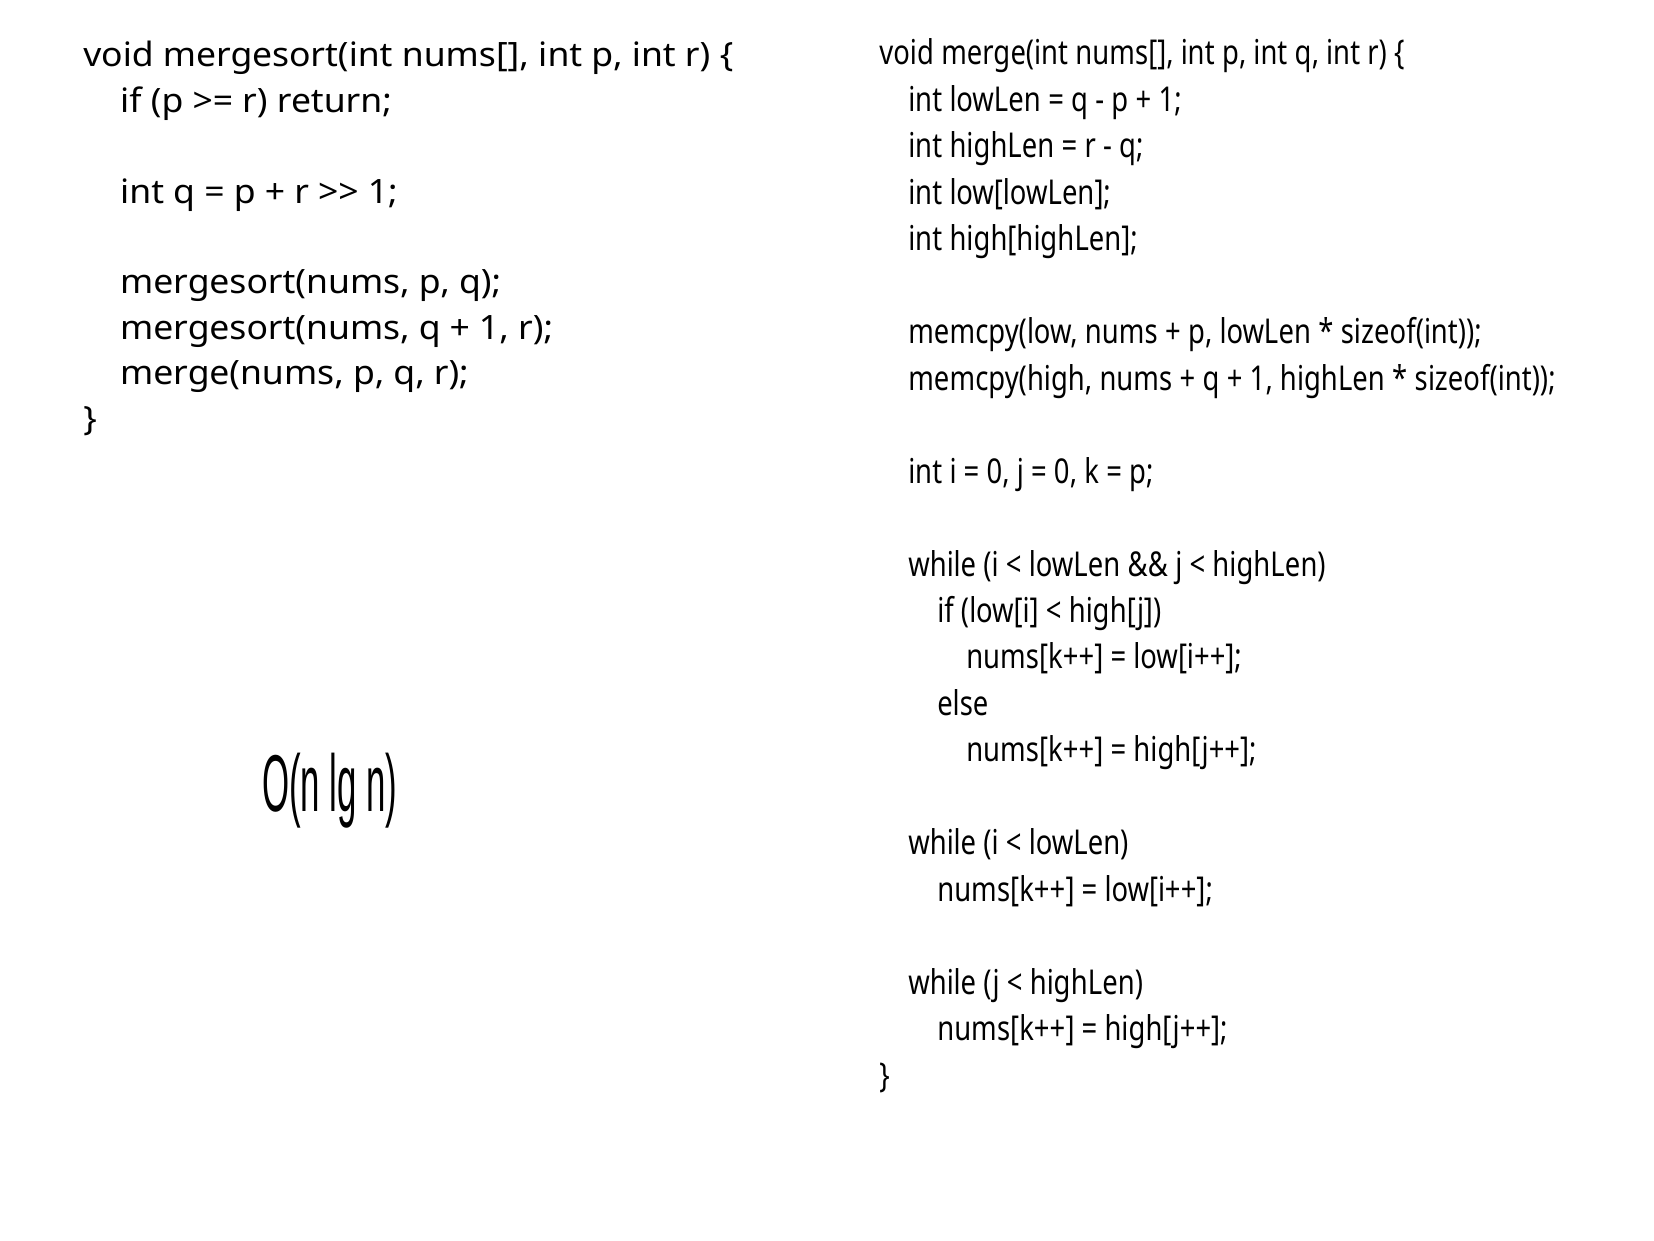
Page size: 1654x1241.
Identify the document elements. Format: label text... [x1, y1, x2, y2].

text_box void merge(int nums[], int p, int q, int r) { int lowLen = q - p + 1; int highLen = r - q; int low[lowLen]; int high[highLen]; memcpy(low, nums + p, lowLen * sizeof(int)); memcpy(high, nums + q + 1, highLen * sizeof(int)); int i = 0, j = 0, k = p; while (i < lowLen && j < highLen) if (low[i] < high[j]) nums[k++] = low[i++]; else nums[k++] = high[j++]; while (i < lowLen) nums[k++] = low[i++]; while (j < highLen) nums[k++] = high[j++]; } [864, 20, 1570, 1101]
text_box void mergesort(int nums[], int p, int r) { if (p >= r) return; int q = p + r >> 1; mergesort(nums, p, q); mergesort(nums, q + 1, r); merge(nums, p, q, r); } [68, 23, 751, 451]
text_box O(n lg n) [247, 731, 413, 837]
